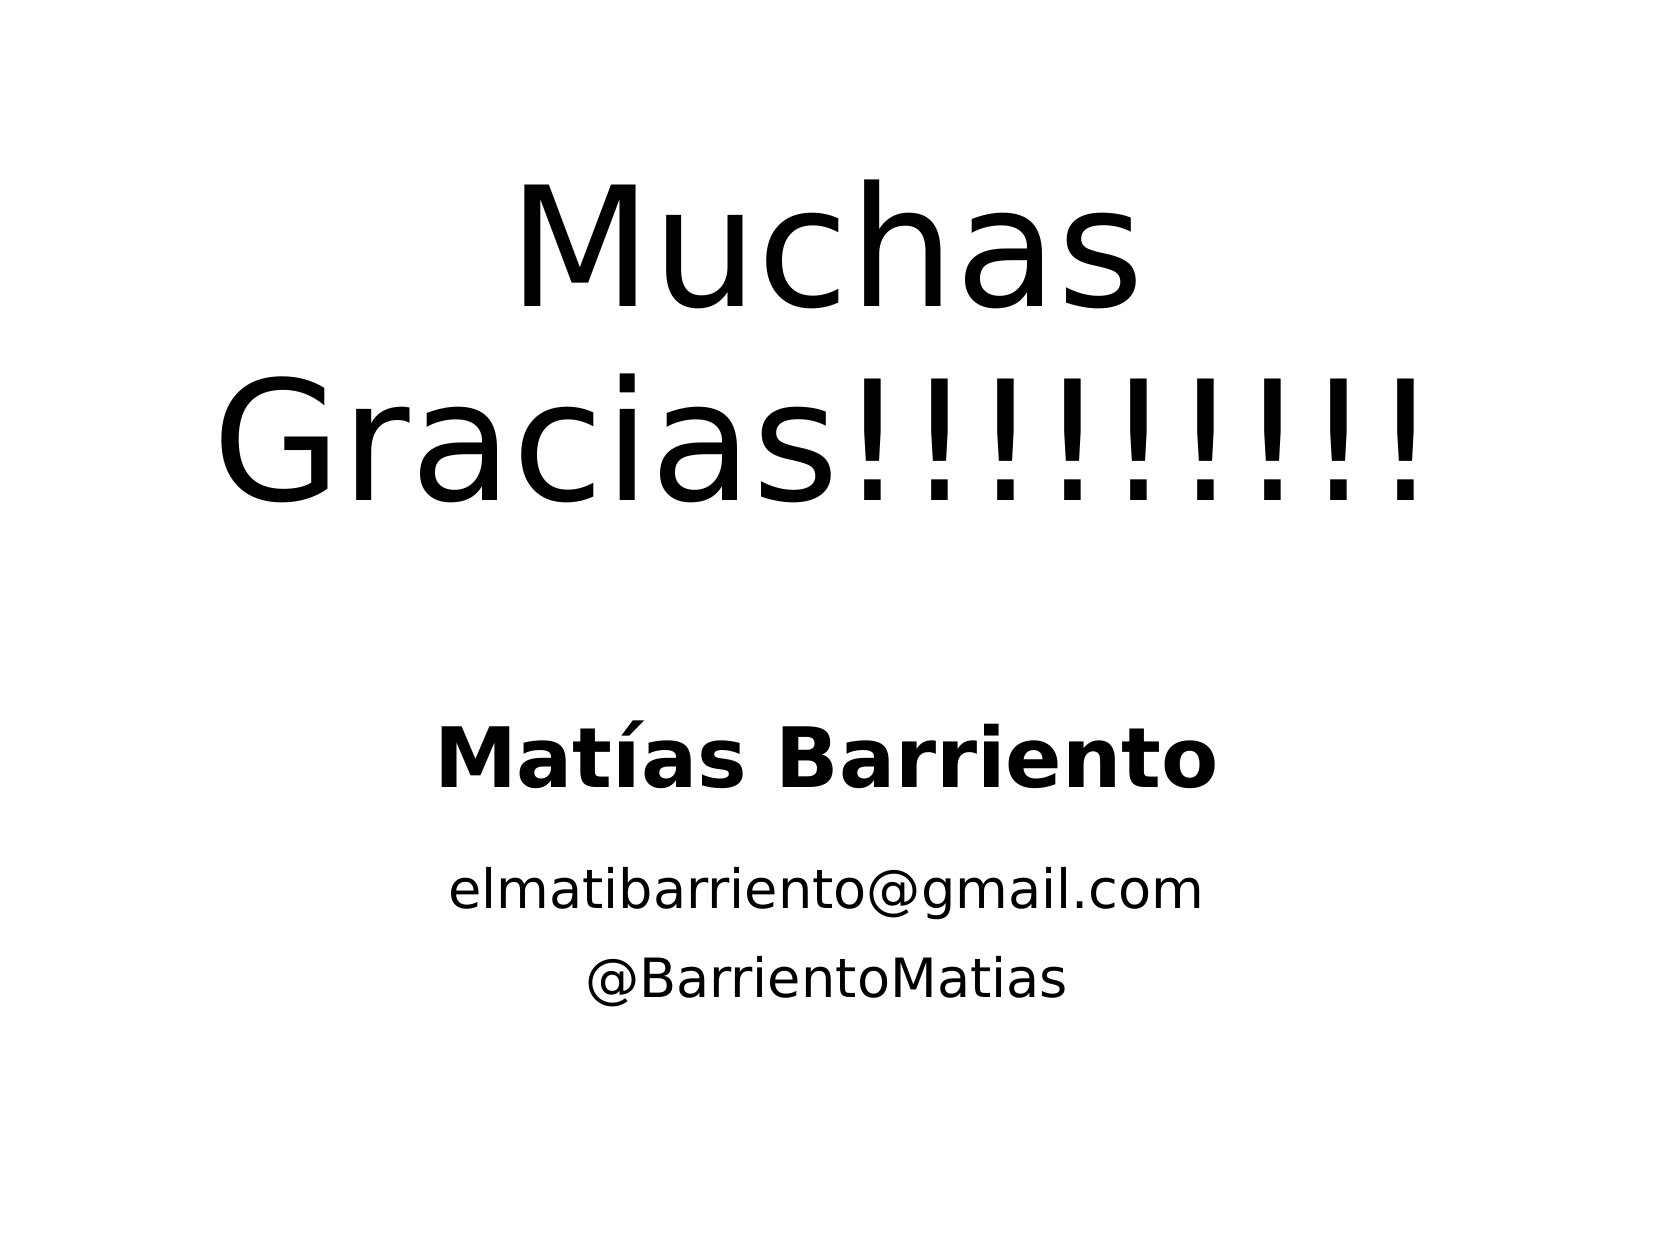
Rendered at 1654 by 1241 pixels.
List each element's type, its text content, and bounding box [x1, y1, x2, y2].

text_box elmatibarriento@gmail.com [433, 851, 1221, 930]
text_box Matías Barriento [419, 702, 1235, 815]
text_box @BarrientoMatias [570, 939, 1084, 1018]
title Muchas Gracias!!!!!!!!! [82, 99, 1571, 592]
